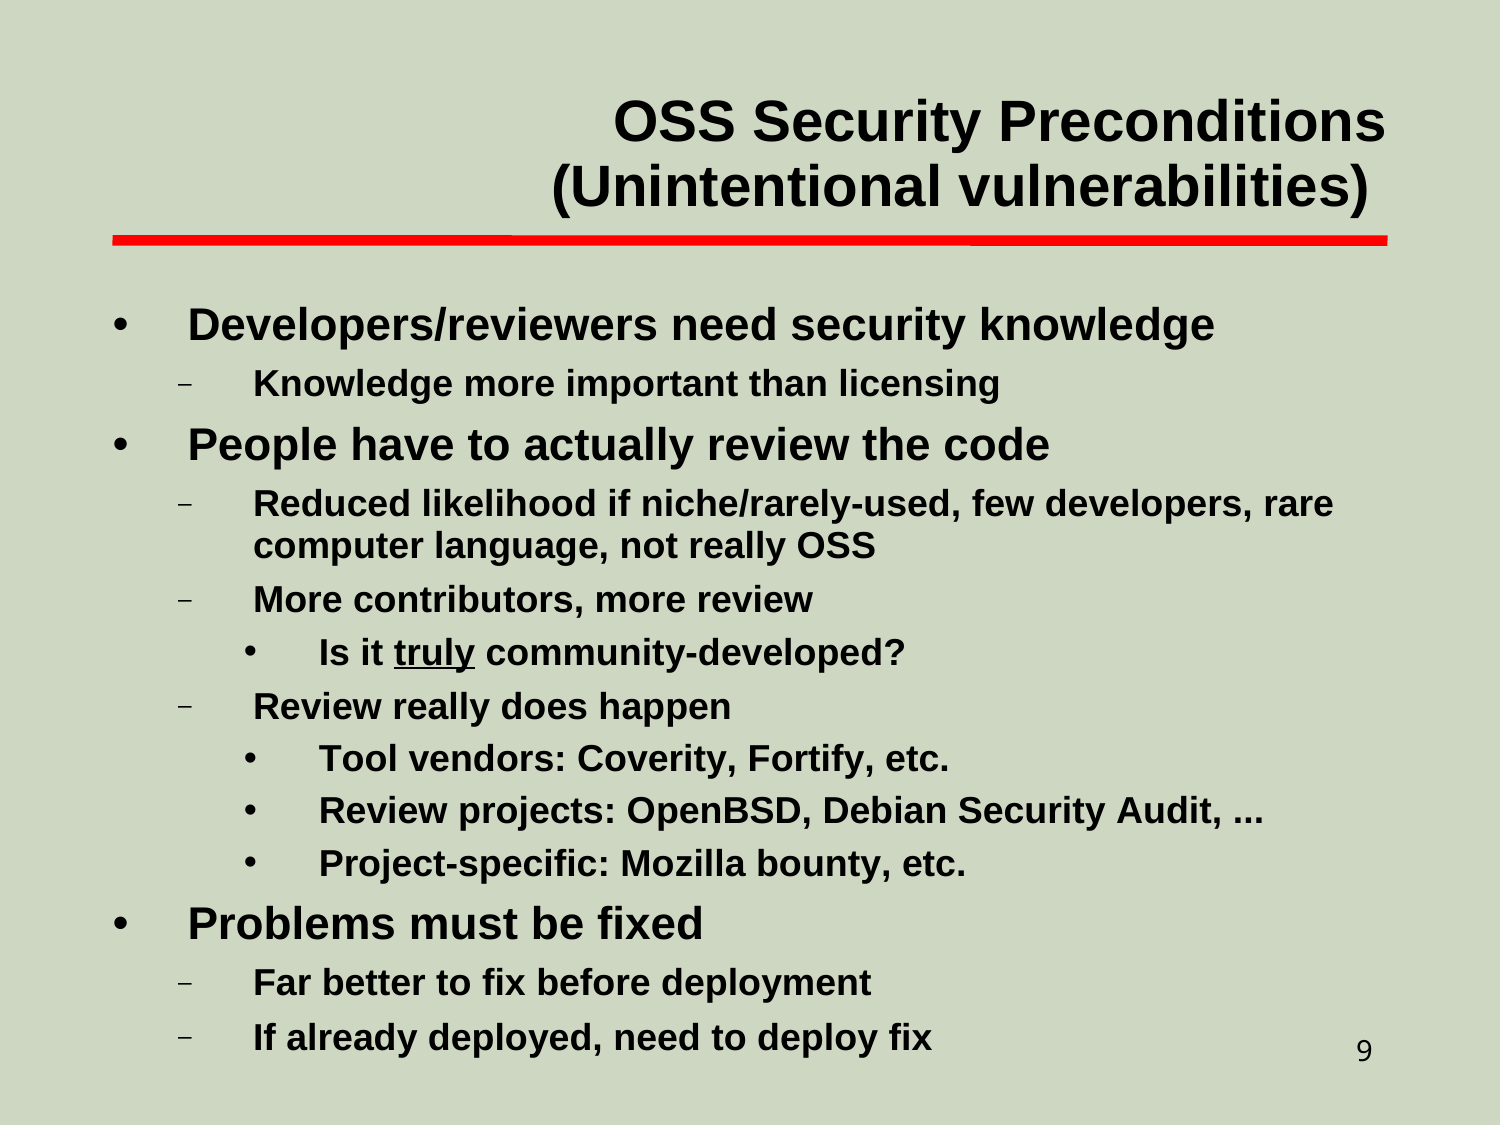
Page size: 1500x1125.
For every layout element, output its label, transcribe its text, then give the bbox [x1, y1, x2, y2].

list Developers/reviewers need security knowledge Knowledge more important than licensing People have to actually review the code Reduced likelihood if niche/rarely-used, few developers, rare computer language, not really OSS More contributors, more review Is it truly community-developed? Review really does happen Tool vendors: Coverity, Fortify, etc. Review projects: OpenBSD, Debian Security Audit, ... Project-specific: Mozilla bounty, etc. Problems must be fixed Far better to fix before deployment If already deployed, need to deploy fix [112, 299, 1388, 1098]
title OSS Security Preconditions (Unintentional vulnerabilities) [337, 85, 1388, 224]
